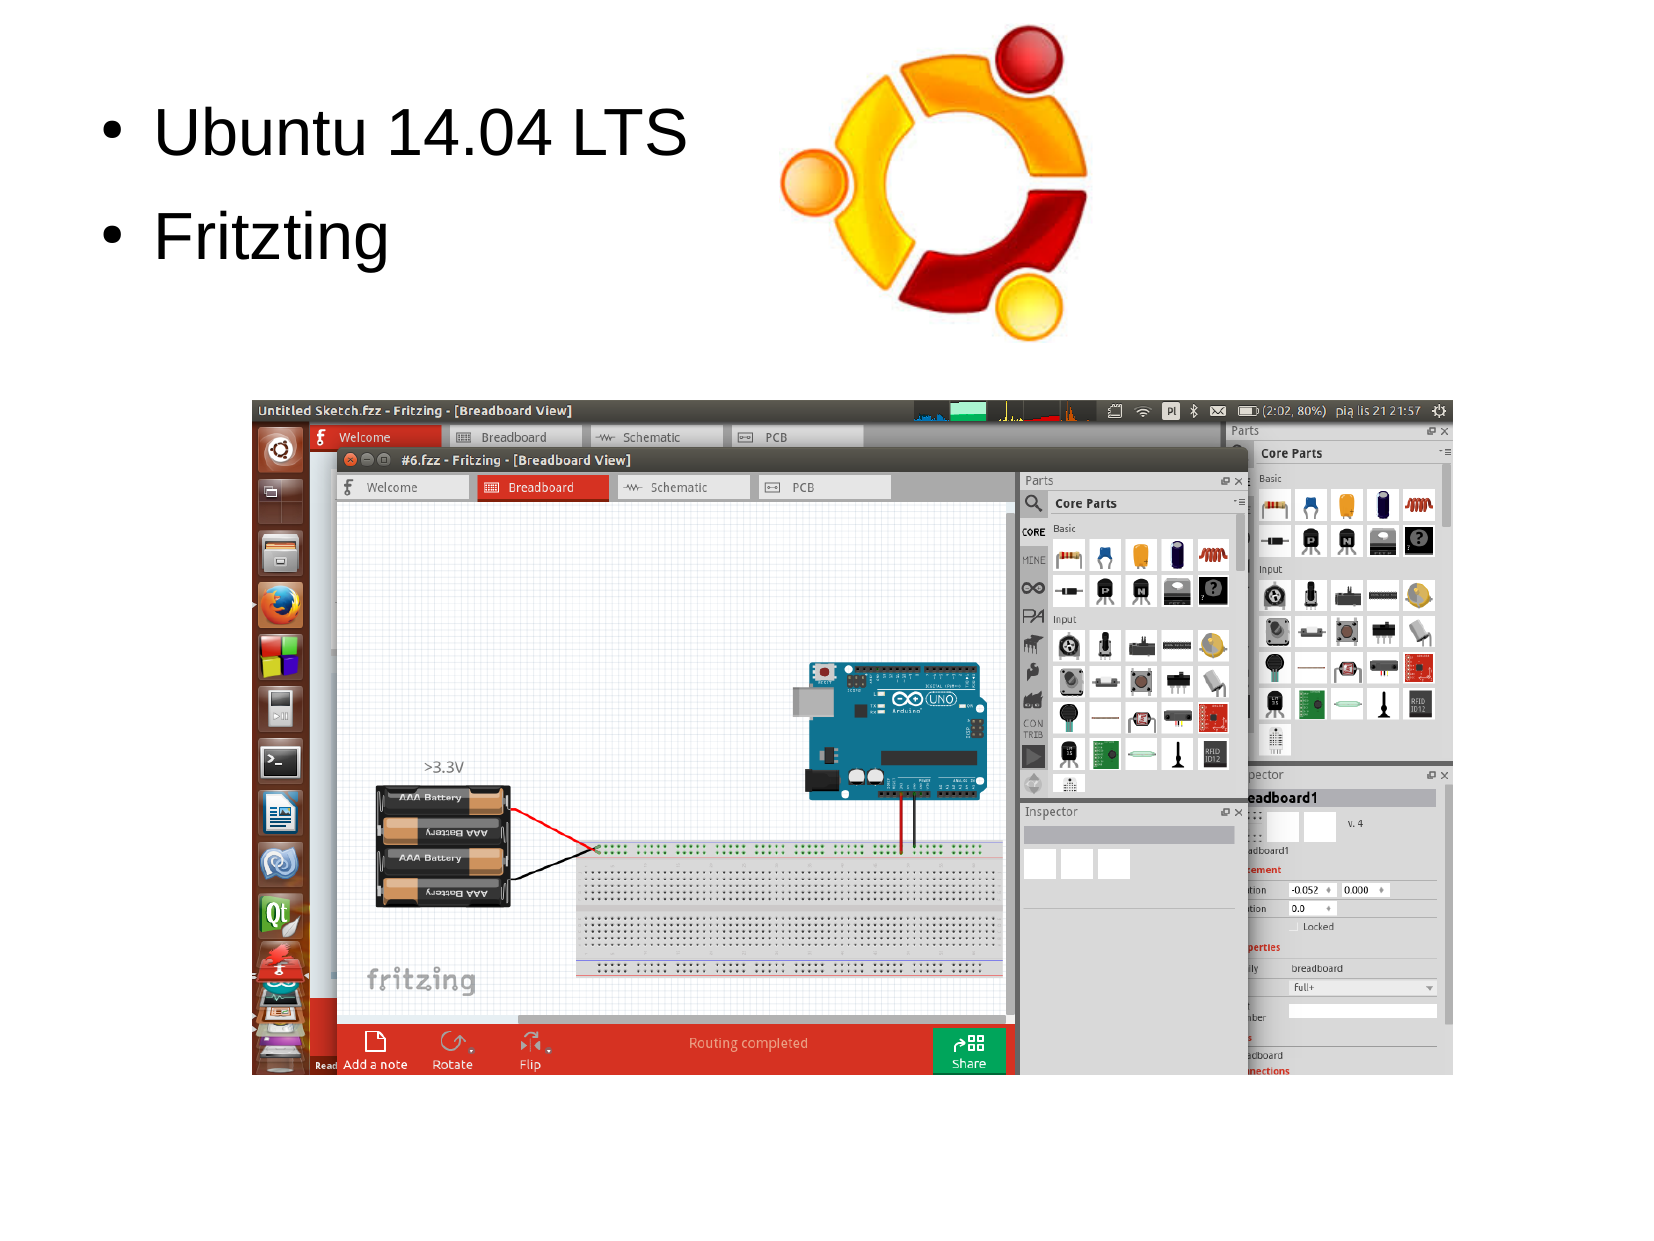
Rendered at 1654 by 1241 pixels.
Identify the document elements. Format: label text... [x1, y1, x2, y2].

list Ubuntu 14.04 LTS Fritzting [82, 94, 1571, 1010]
picture [252, 400, 1453, 1075]
picture [779, 23, 1099, 343]
